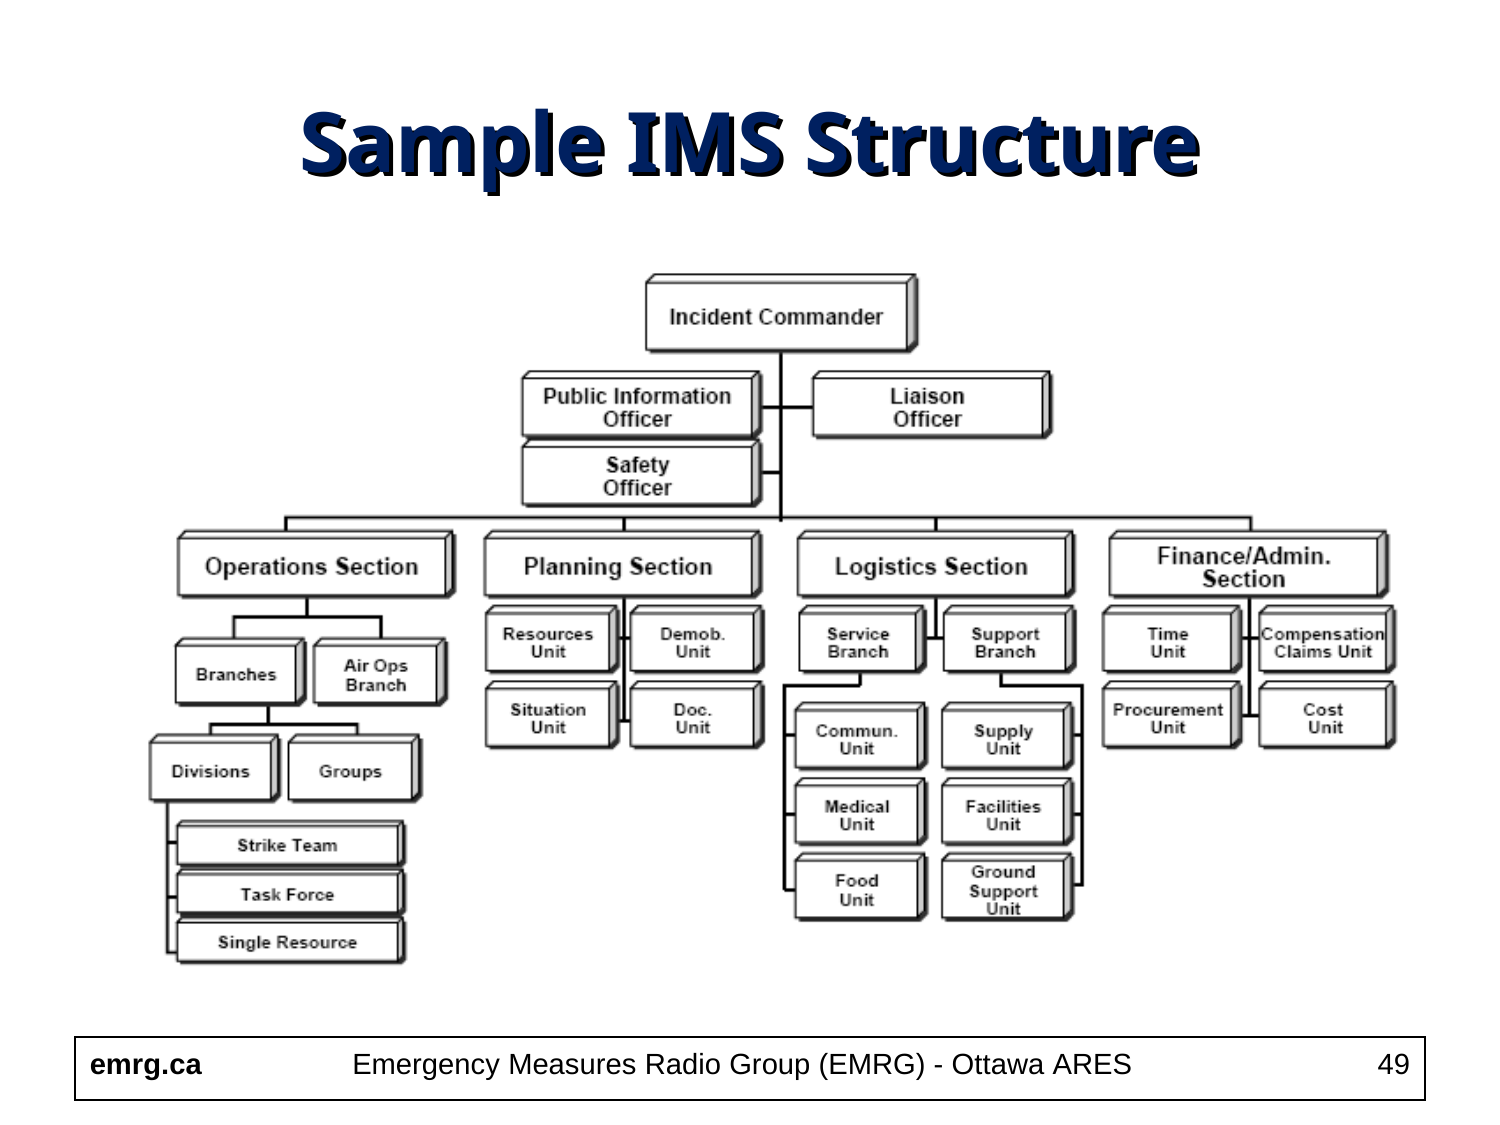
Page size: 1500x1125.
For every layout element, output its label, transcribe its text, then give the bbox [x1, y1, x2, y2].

text_box Emergency Measures Radio Group (EMRG) - Ottawa ARES [247, 1037, 1238, 1103]
text_box <number> [1246, 1037, 1426, 1103]
picture [96, 228, 1426, 976]
title Sample IMS Structure [75, 45, 1426, 233]
